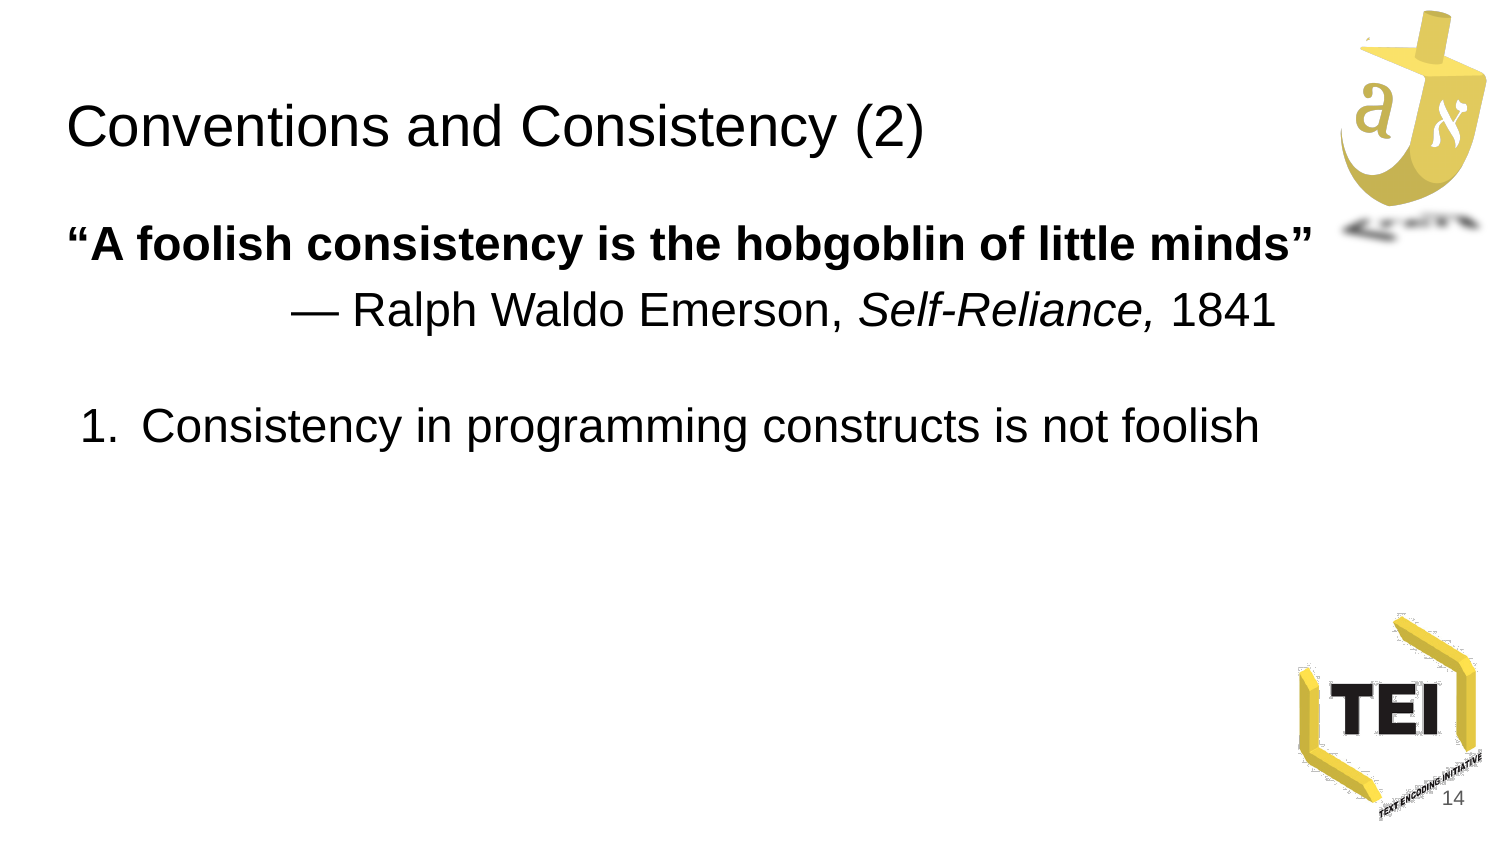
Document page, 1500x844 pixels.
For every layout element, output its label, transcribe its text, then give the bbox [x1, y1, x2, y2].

picture [1275, 604, 1500, 830]
picture [1324, 0, 1497, 250]
list “A foolish consistency is the hobgoblin of little minds” — Ralph Waldo Emerson, Self-Reliance, 1841 Consistency in programming constructs is not foolish [51, 189, 1449, 750]
slide_number <number> [1389, 764, 1480, 830]
title Conventions and Consistency (2) [51, 72, 1449, 167]
